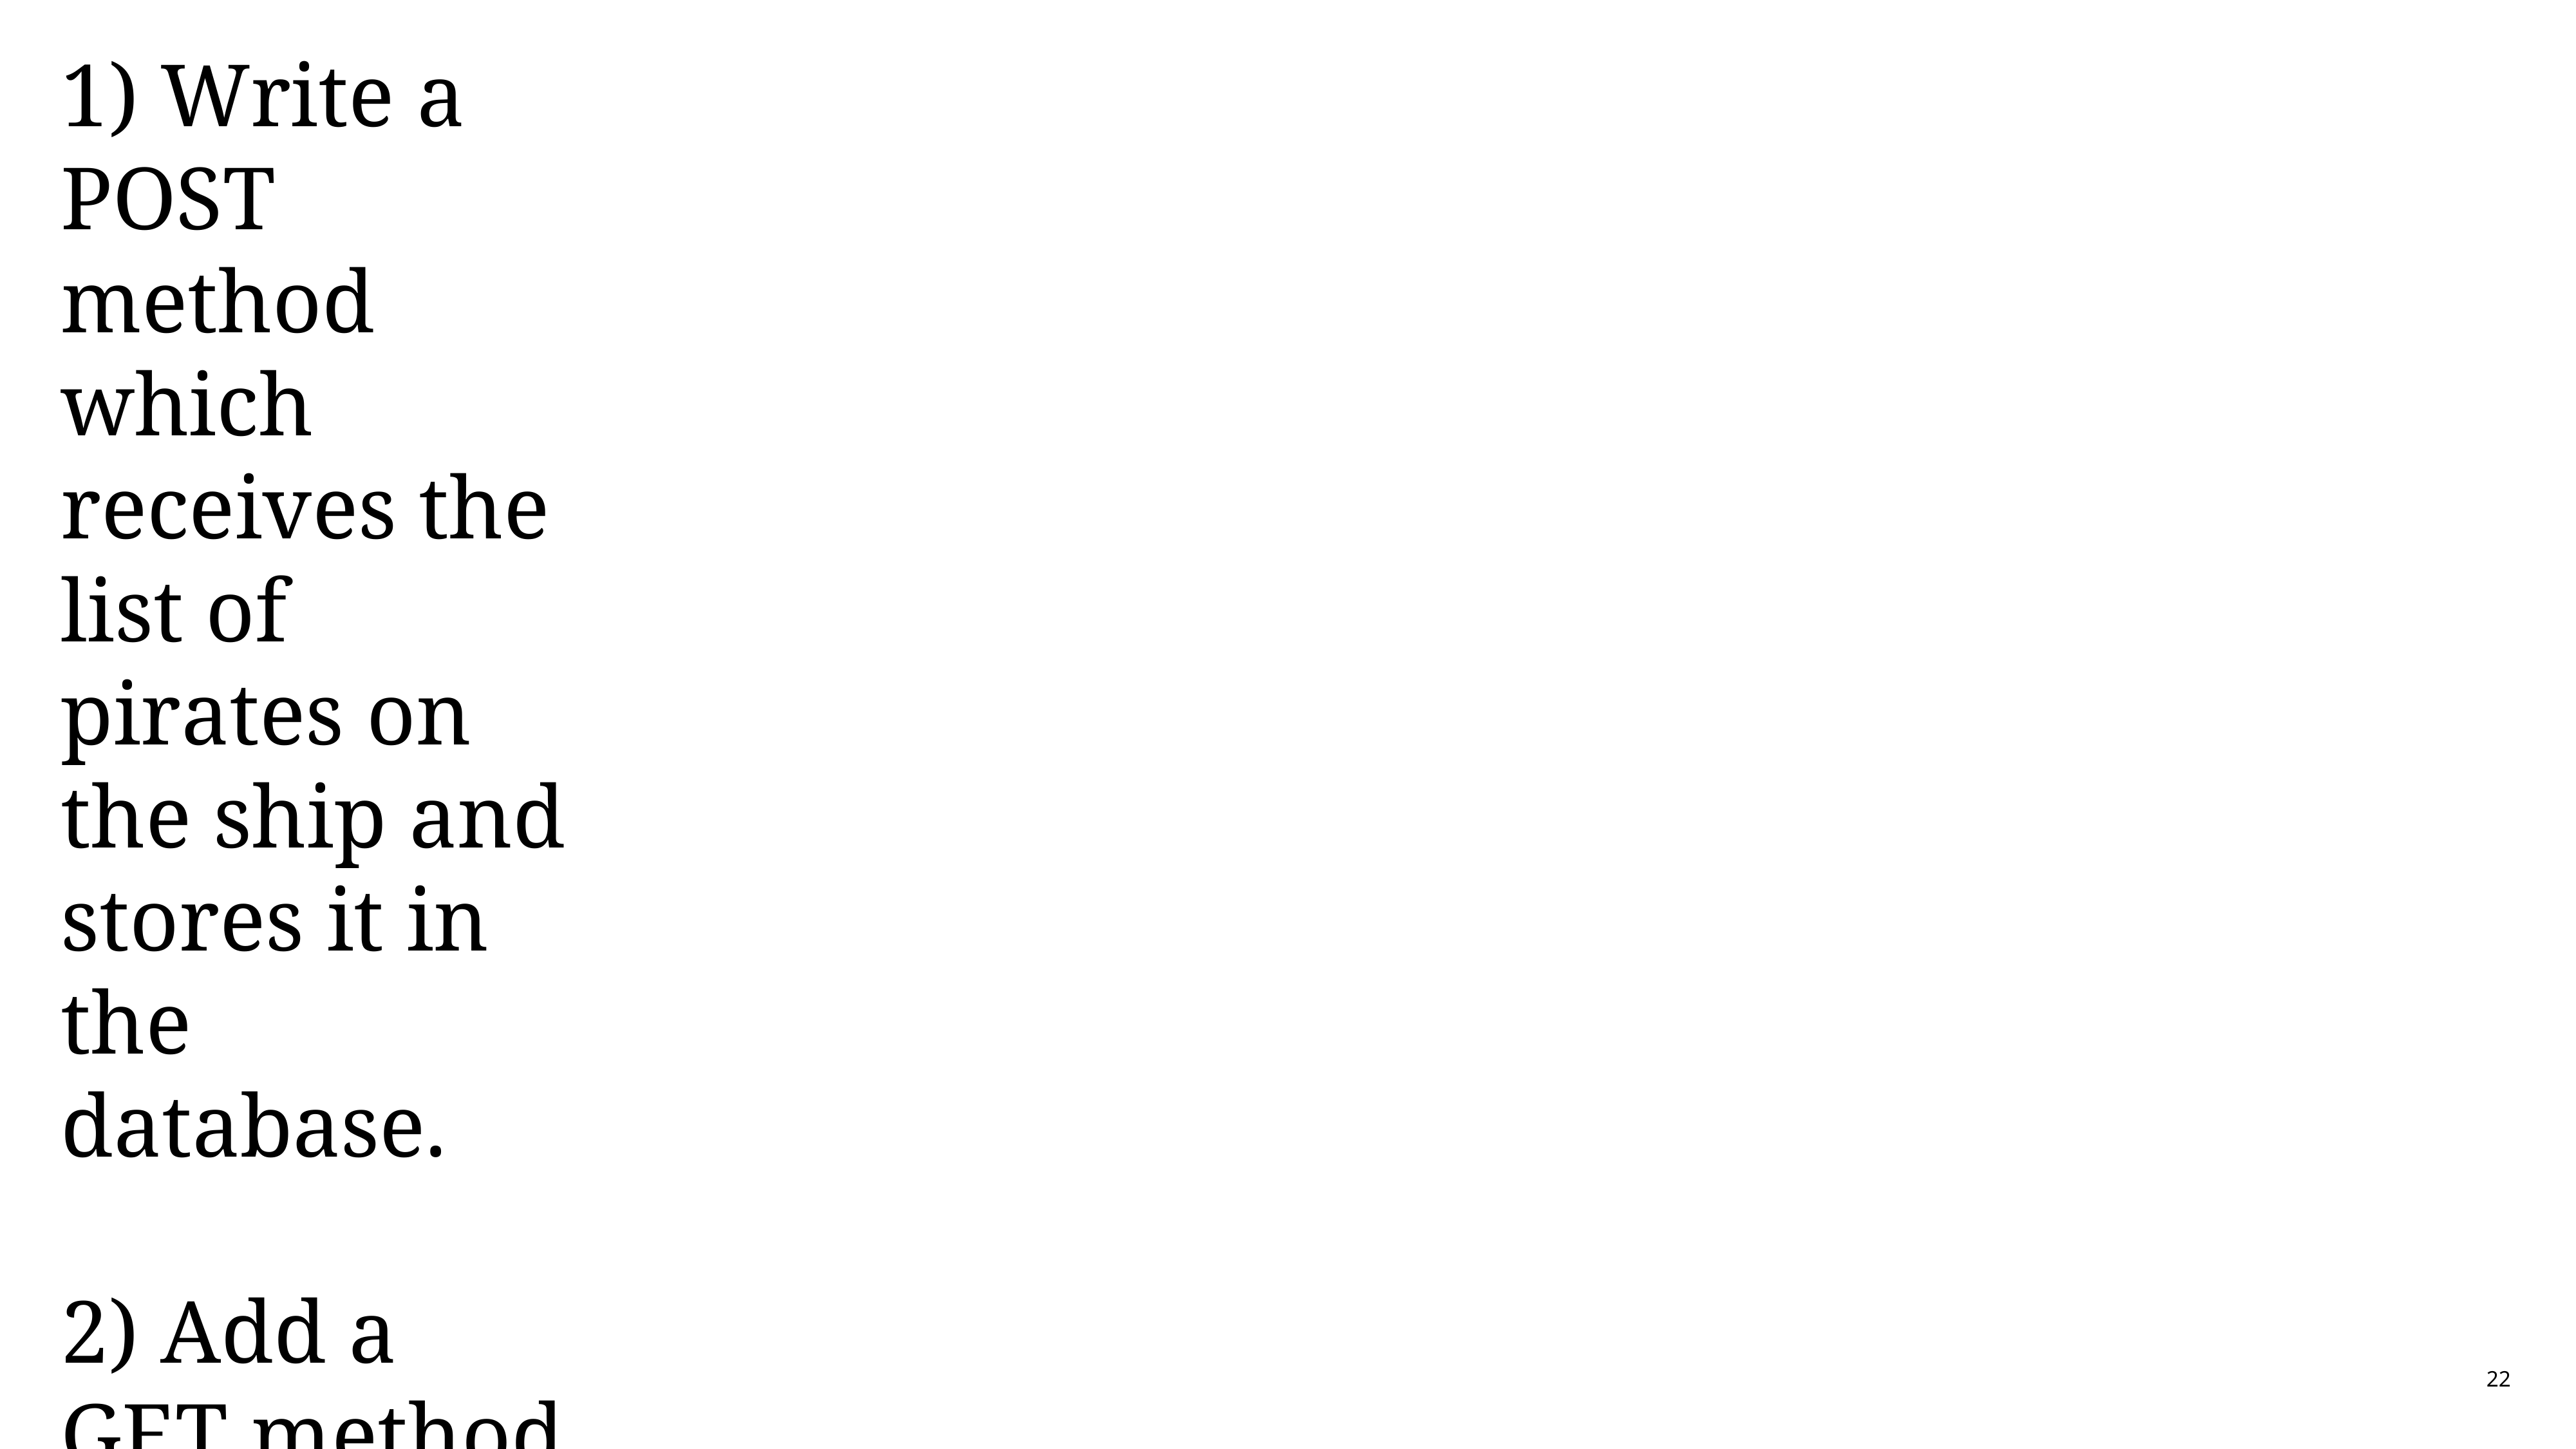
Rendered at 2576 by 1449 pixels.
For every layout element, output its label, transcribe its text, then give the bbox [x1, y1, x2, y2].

text_box [61, 1352, 585, 1393]
title 1) Write a POST method which receives the list of pirates on the ship and stores it in the database. 2) Add a GET method that returns a list of alive pirates. 3) Prepare a method that returns the number of living pirates on the ship. 4) Write a PUT method that changes the pirate’s name. 5) Write a GET method using SQL Query that returns a pirate with the captain function. If the captain is not on the ship, the function returns the status not found. [61, 41, 2487, 1289]
text_box [2486, 1367, 2515, 1393]
